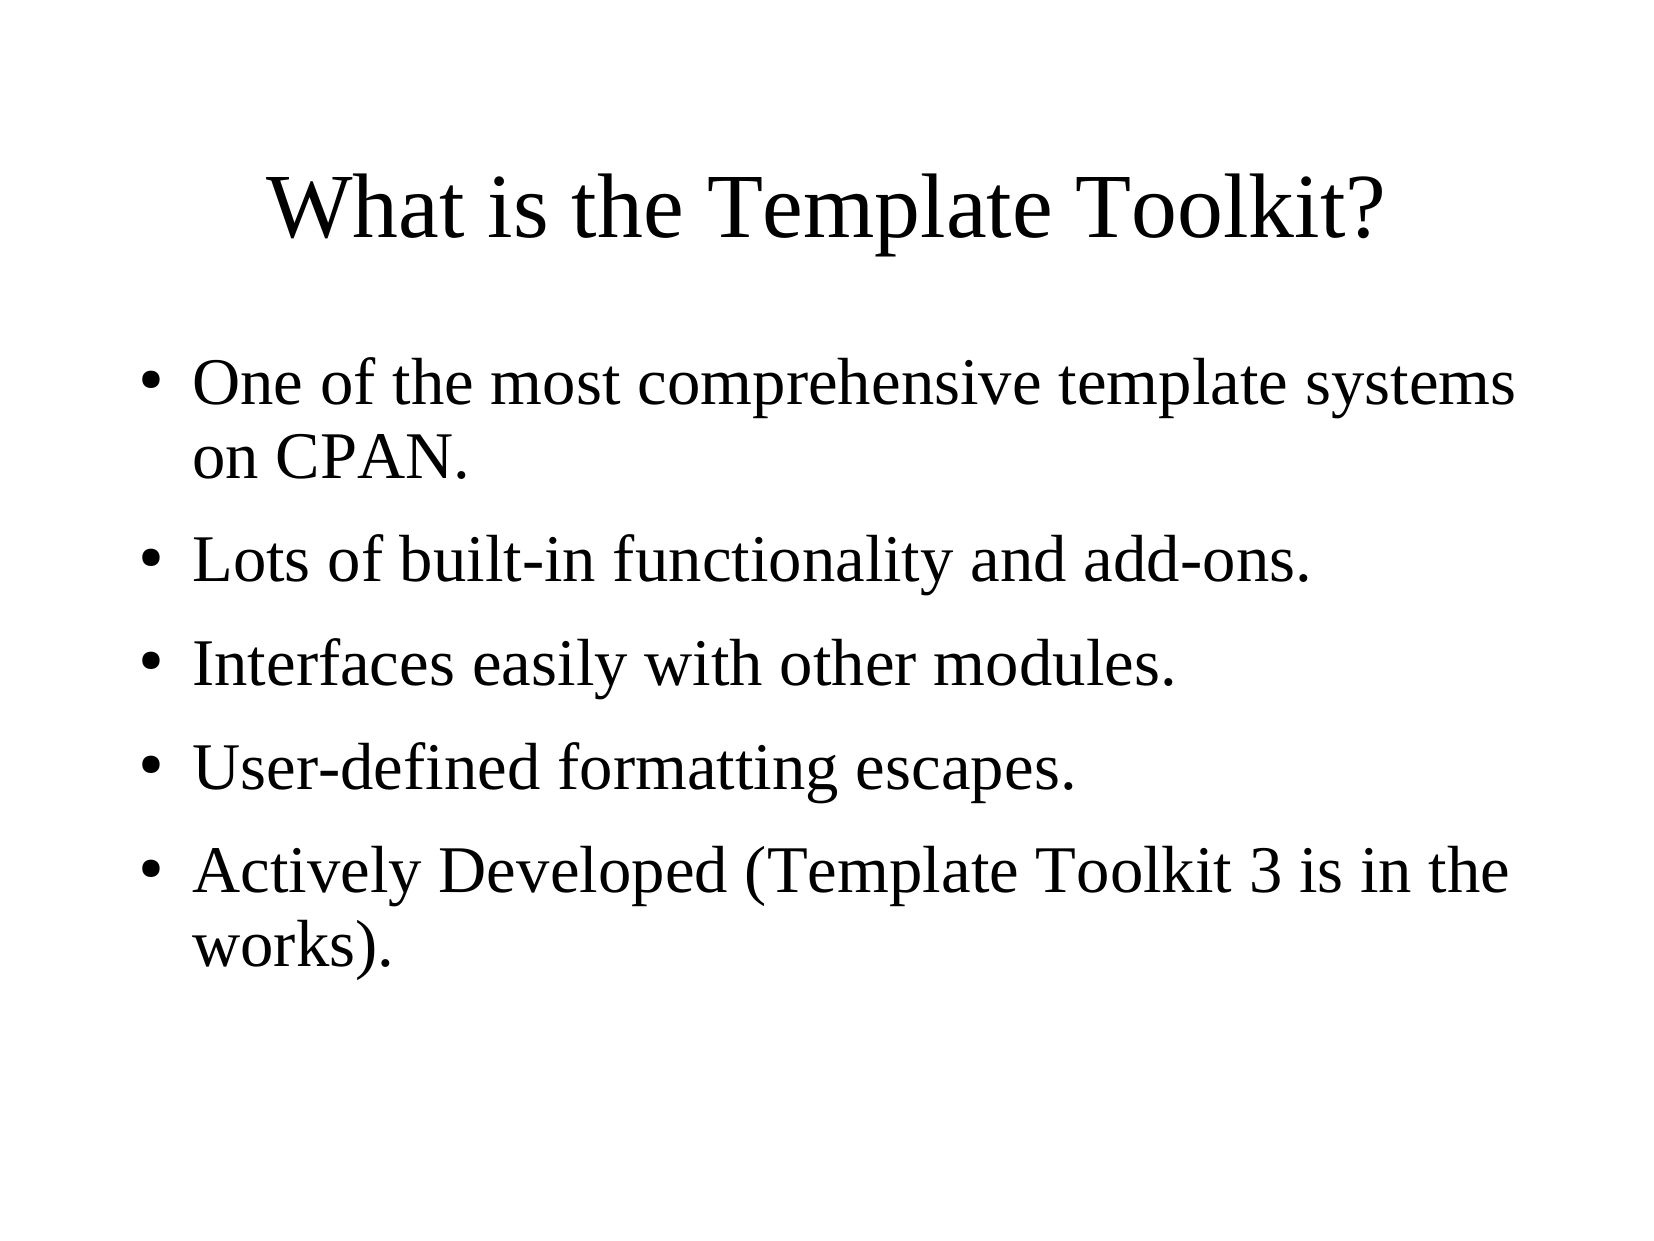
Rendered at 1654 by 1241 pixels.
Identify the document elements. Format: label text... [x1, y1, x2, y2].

list One of the most comprehensive template systems on CPAN. Lots of built-in functionality and add-ons. Interfaces easily with other modules. User-defined formatting escapes. Actively Developed (Template Toolkit 3 is in the works). [121, 344, 1534, 1127]
title What is the Template Toolkit? [121, 102, 1534, 311]
